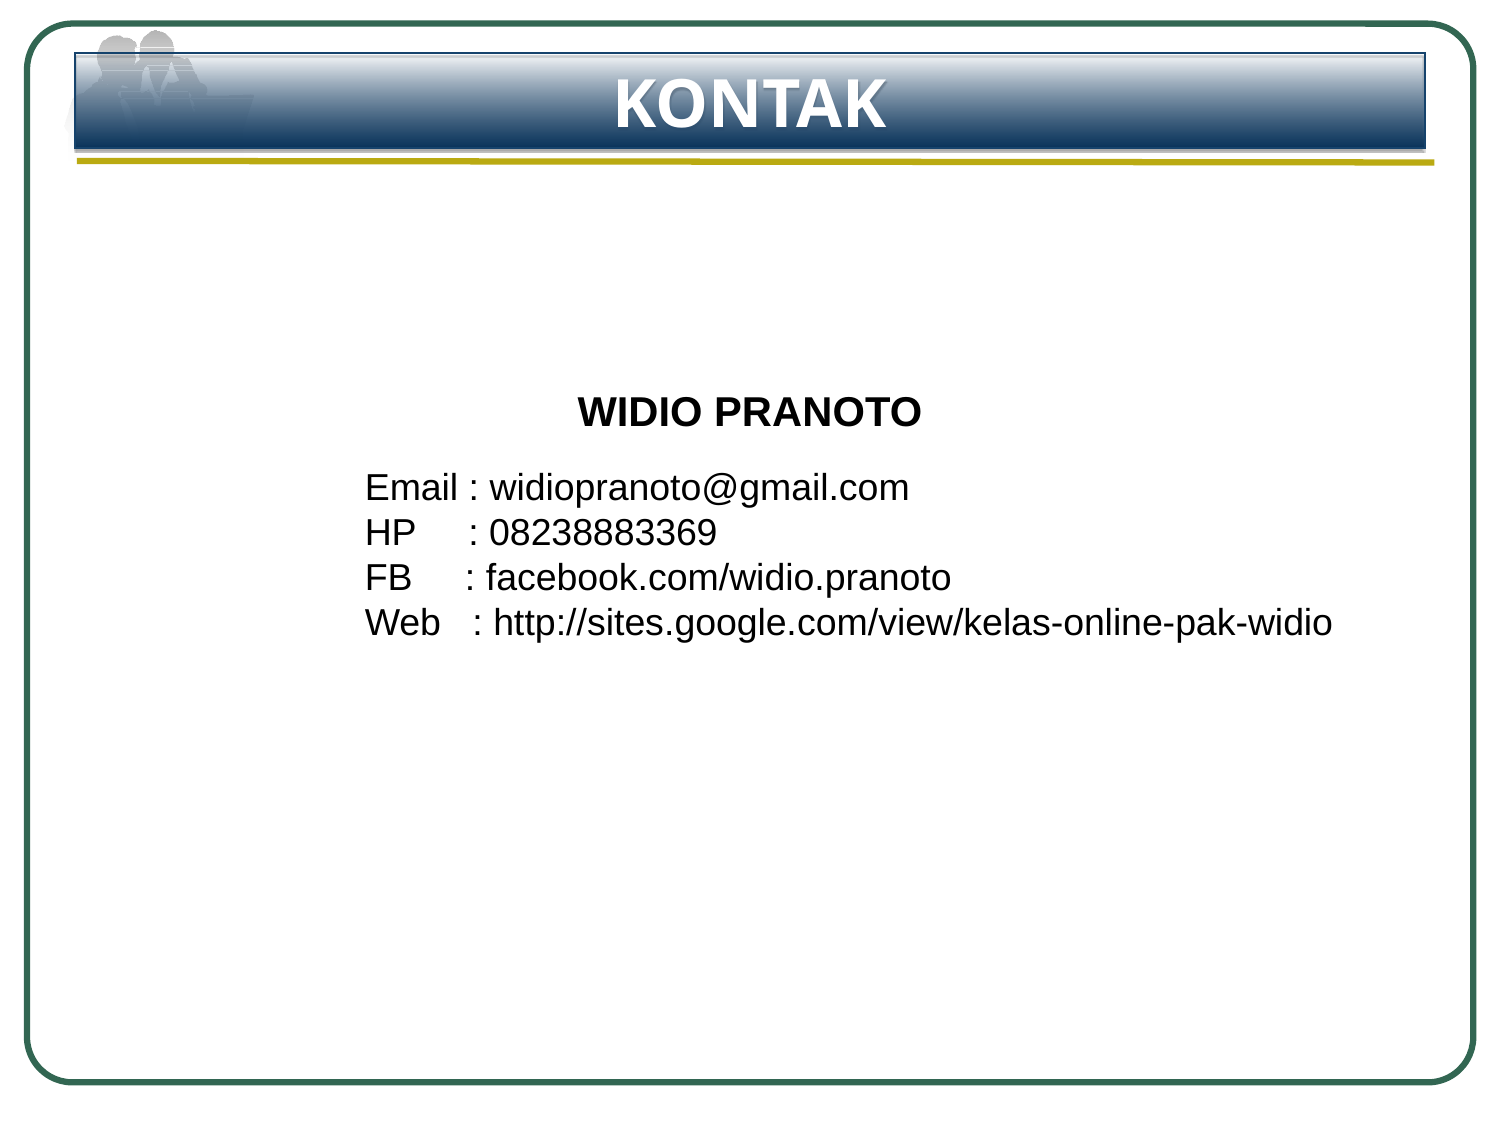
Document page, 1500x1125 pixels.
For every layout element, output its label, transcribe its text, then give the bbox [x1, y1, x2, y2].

text_box KONTAK [74, 52, 1425, 148]
text_box Email : widiopranoto@gmail.com HP : 08238883369 FB : facebook.com/widio.pranoto Web : http://sites.google.com/view/kelas-online-pak-widio [350, 455, 1425, 696]
text_box WIDIO PRANOTO [412, 387, 1088, 455]
